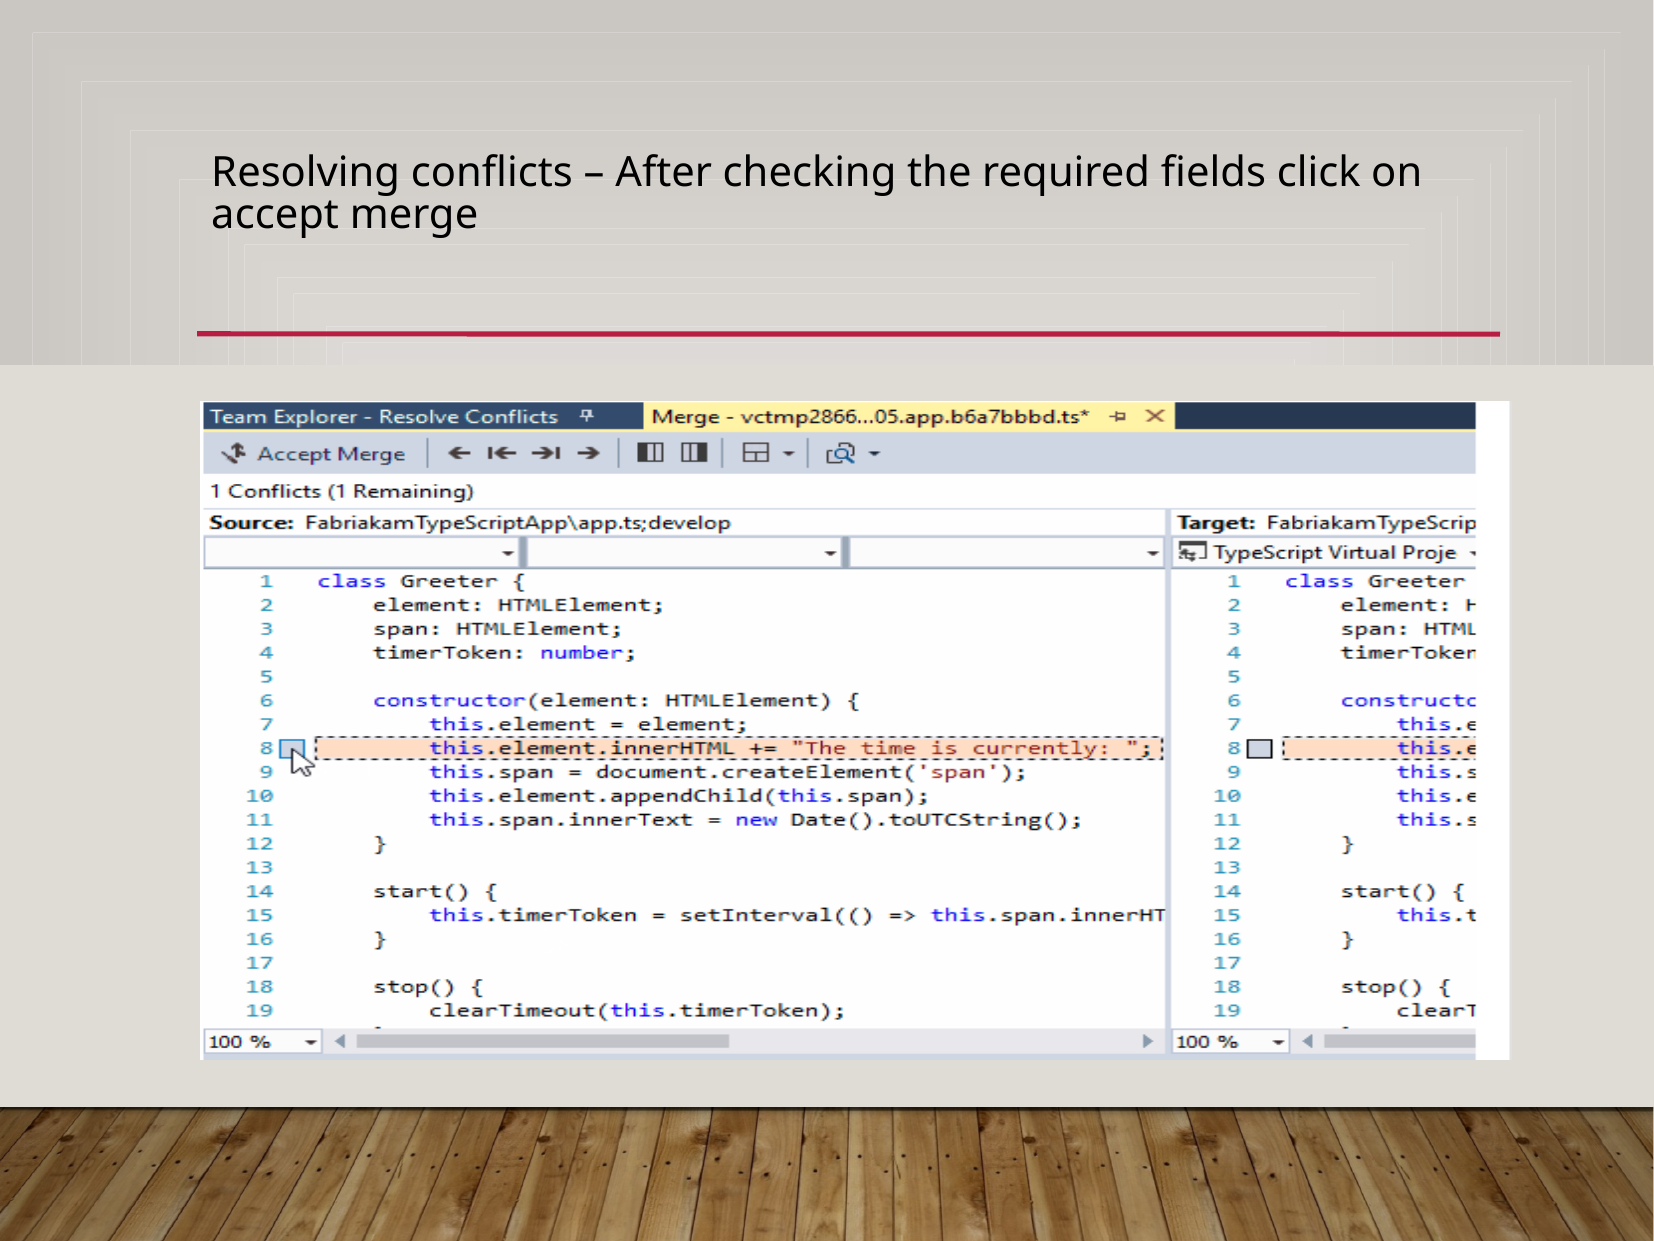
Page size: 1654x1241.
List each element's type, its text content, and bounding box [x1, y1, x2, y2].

title Resolving conflicts – After checking the required fields click on accept merge [196, 145, 1499, 335]
picture [200, 401, 1512, 1060]
picture [0, 1107, 1654, 1241]
